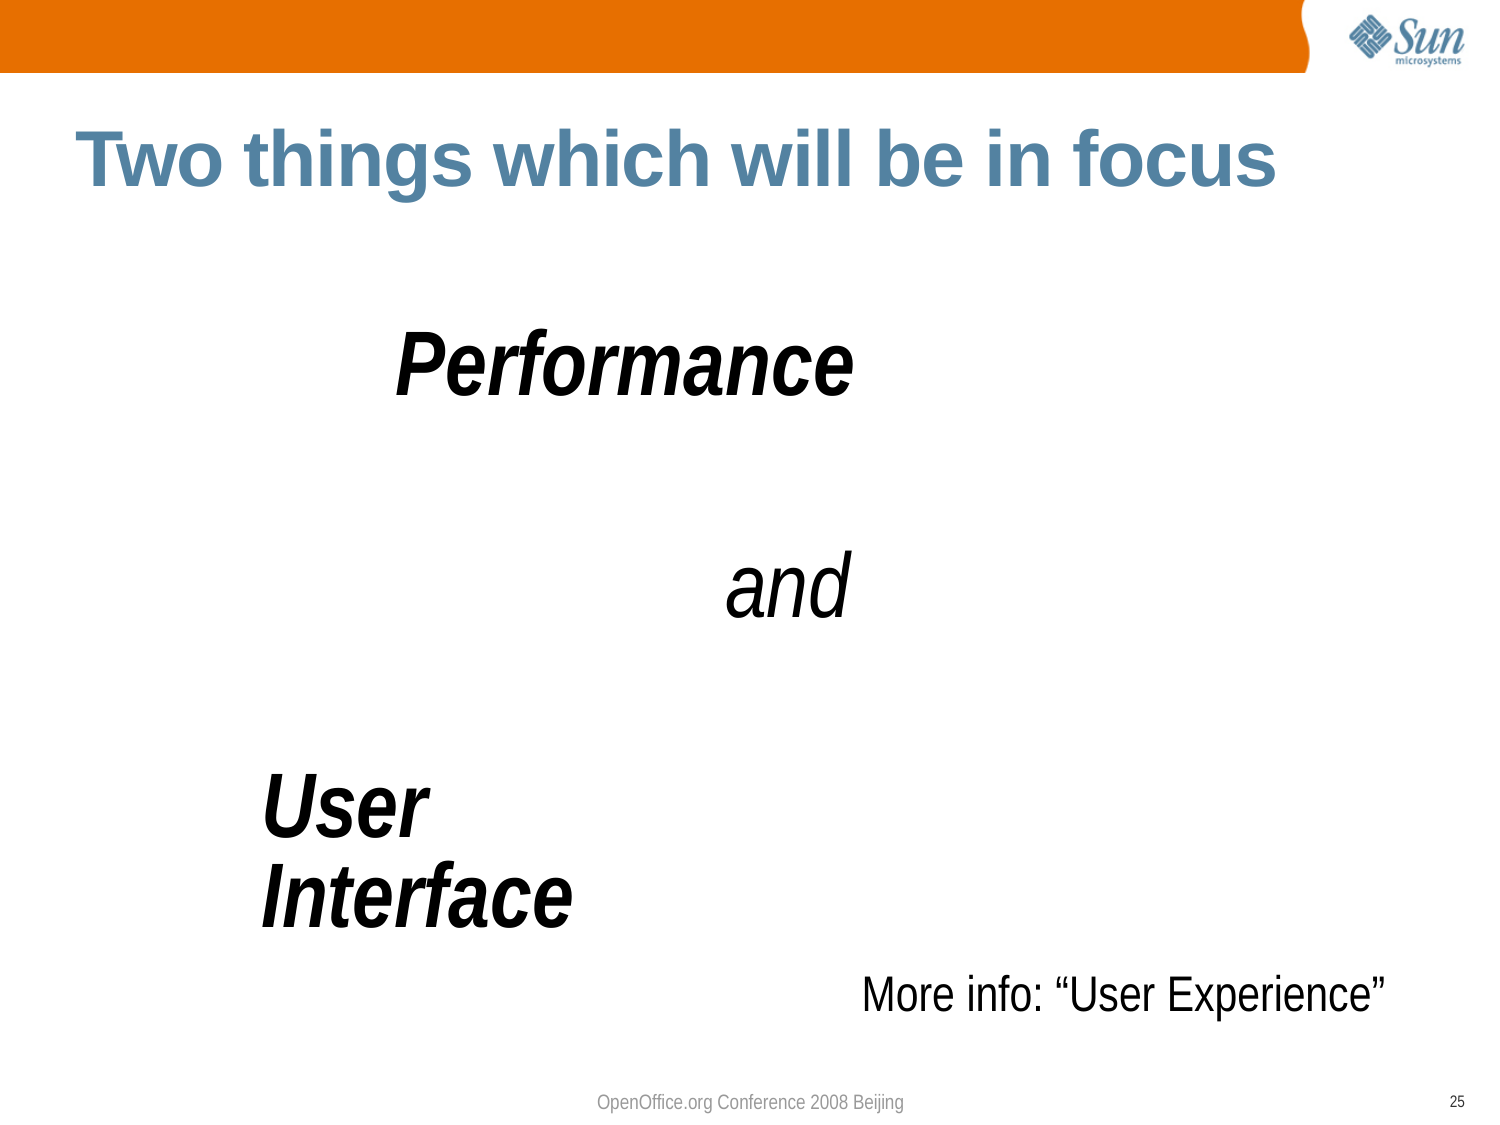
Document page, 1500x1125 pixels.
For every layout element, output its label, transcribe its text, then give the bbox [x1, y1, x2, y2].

text_box More info: “User Experience” [843, 972, 1451, 1030]
title Two things which will be in focus [75, 123, 1437, 227]
text_box User Interface [261, 766, 653, 962]
text_box Performance [395, 323, 887, 429]
text_box and [725, 545, 888, 650]
picture [0, 0, 1500, 73]
